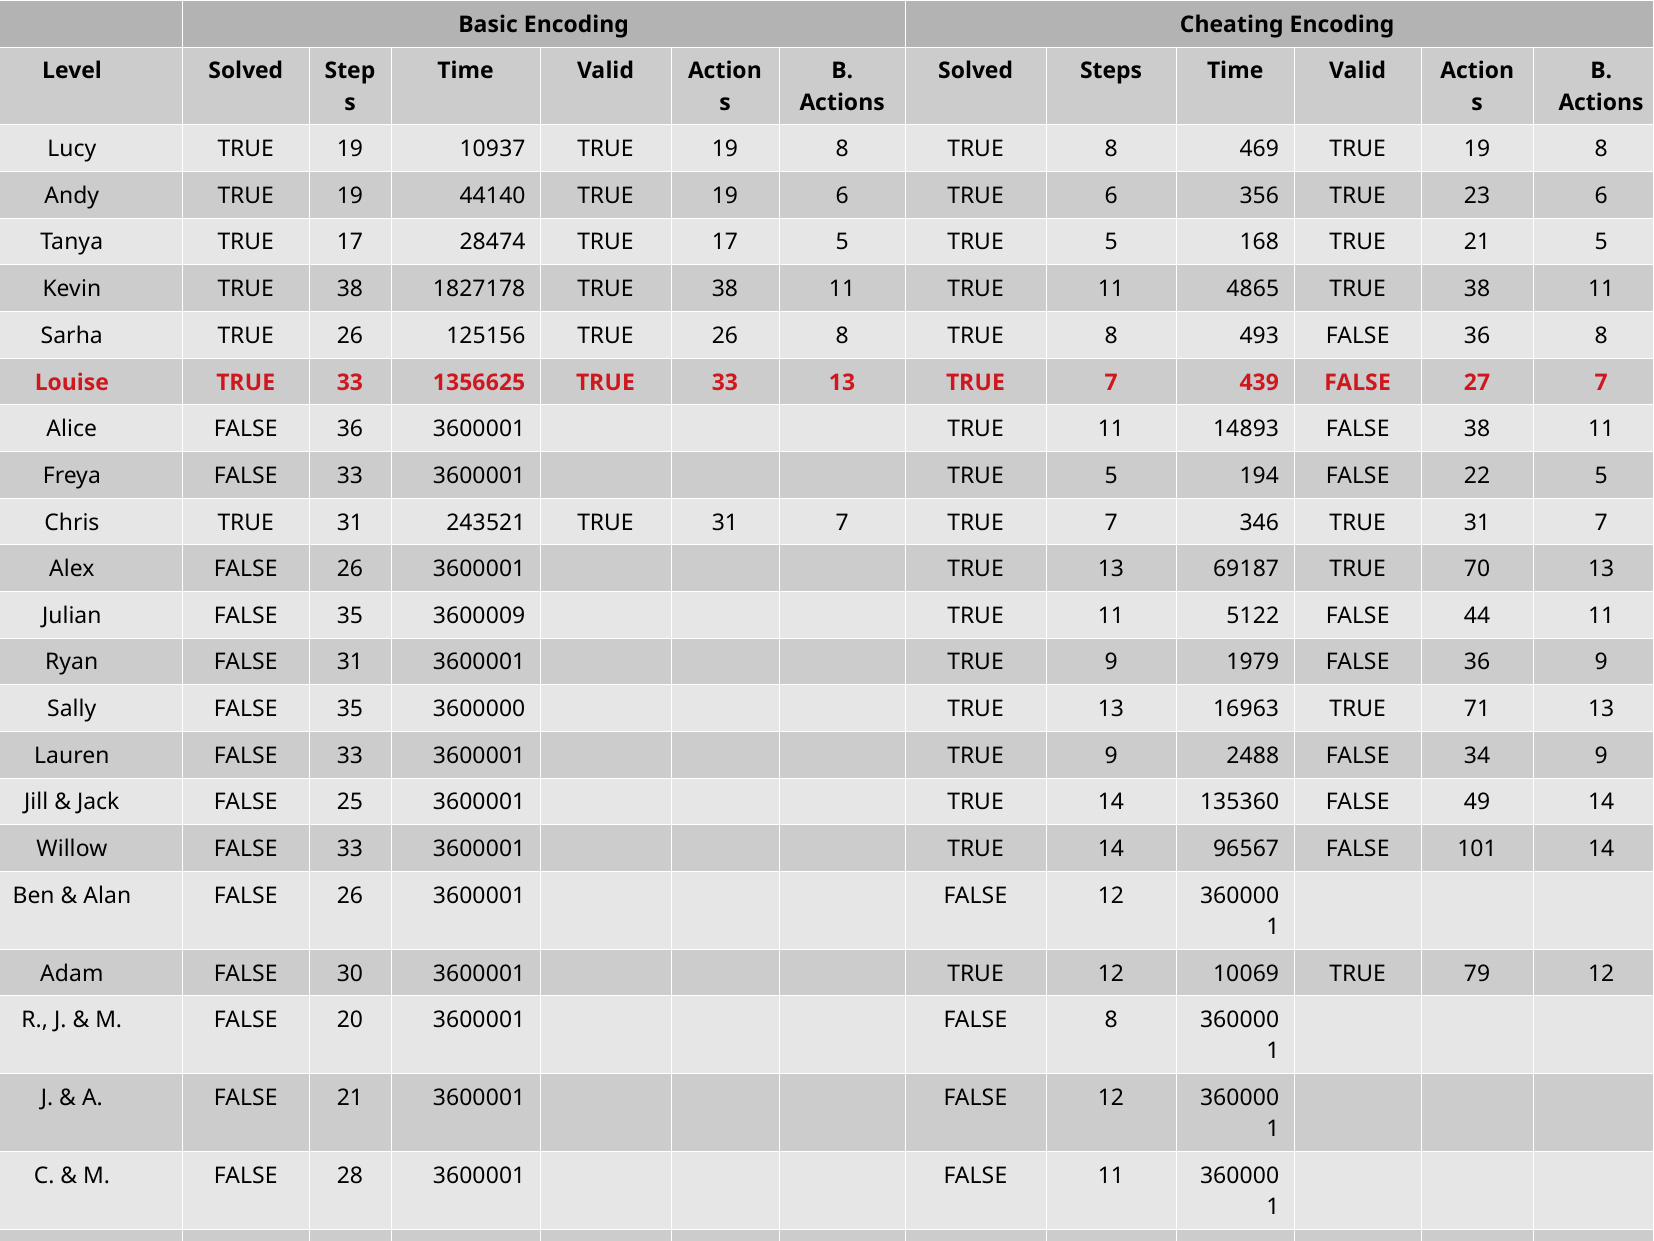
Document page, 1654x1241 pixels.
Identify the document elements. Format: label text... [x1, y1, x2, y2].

table_cell 26 [310, 545, 391, 591]
table_cell TRUE [906, 1230, 1046, 1241]
table_cell Sarha [0, 312, 182, 358]
table_cell 3600001 [392, 1074, 540, 1151]
table_cell 6 [780, 172, 905, 218]
table_cell [541, 1152, 671, 1229]
table_cell 9 [1047, 639, 1176, 684]
table_cell 69187 [1177, 545, 1294, 591]
table_cell TRUE [906, 639, 1046, 684]
table_cell 23 [1422, 172, 1533, 218]
table_cell FALSE [183, 1152, 309, 1229]
table_cell Freya [0, 452, 182, 498]
table_cell 28474 [392, 219, 540, 264]
table_cell 3600001 [1177, 996, 1294, 1073]
table_cell 12 [1534, 950, 1653, 995]
table_cell B. Actions [1534, 48, 1653, 124]
table_cell TRUE [183, 125, 309, 171]
table_cell 7 [1047, 1230, 1176, 1241]
table_cell 9 [1534, 732, 1653, 778]
table_cell 346 [1177, 499, 1294, 544]
table_cell 125156 [392, 312, 540, 358]
table_cell 101 [1422, 825, 1533, 871]
table_cell TRUE [906, 219, 1046, 264]
table_cell 14893 [1177, 405, 1294, 451]
table_cell Steps [1047, 48, 1176, 124]
table_cell 38 [672, 265, 779, 311]
table_cell TRUE [183, 265, 309, 311]
table_cell TRUE [906, 685, 1046, 731]
table_cell FALSE [1295, 825, 1421, 871]
table_cell 24 [1422, 1230, 1533, 1241]
table_cell TRUE [906, 545, 1046, 591]
table_cell 22 [1422, 452, 1533, 498]
table_cell [1534, 1074, 1653, 1151]
table_cell 31 [310, 499, 391, 544]
table_cell 36 [1422, 639, 1533, 684]
table_cell TRUE [541, 172, 671, 218]
table_cell 7 [1047, 499, 1176, 544]
table_cell FALSE [1295, 639, 1421, 684]
table_cell [672, 1152, 779, 1229]
table_cell 28 [310, 1152, 391, 1229]
table_cell [672, 779, 779, 824]
table_cell [780, 1074, 905, 1151]
table_cell TRUE [1295, 545, 1421, 591]
table_cell [541, 405, 671, 451]
table_cell 23 [310, 1230, 391, 1241]
table_cell 11 [1534, 592, 1653, 638]
table_cell Time [1177, 48, 1294, 124]
table_cell TRUE [541, 359, 671, 404]
table_cell TRUE [183, 219, 309, 264]
table_cell TRUE [1295, 499, 1421, 544]
table_cell 27 [1422, 359, 1533, 404]
table_cell 31 [310, 639, 391, 684]
table_cell 19 [310, 172, 391, 218]
table_cell 8 [780, 312, 905, 358]
table_cell 13 [1534, 685, 1653, 731]
table_cell [541, 685, 671, 731]
table_cell [672, 592, 779, 638]
table_cell 19 [1422, 125, 1533, 171]
table_cell [672, 732, 779, 778]
table_cell [1422, 1152, 1533, 1229]
table_cell [780, 825, 905, 871]
table_cell 3600001 [392, 732, 540, 778]
table_cell [780, 685, 905, 731]
table_cell Solved [183, 48, 309, 124]
table_cell TRUE [906, 312, 1046, 358]
table_cell 11 [1534, 405, 1653, 451]
table_cell 14 [1534, 779, 1653, 824]
table_cell [541, 732, 671, 778]
table_cell FALSE [183, 545, 309, 591]
table_cell FALSE [183, 639, 309, 684]
table_header [0, 1, 182, 47]
table_cell [1422, 1074, 1533, 1151]
table_cell 11 [1047, 1152, 1176, 1229]
table_cell 8 [1047, 125, 1176, 171]
table_cell [780, 1152, 905, 1229]
table_cell 194 [1177, 452, 1294, 498]
table_cell [780, 872, 905, 949]
table_cell 5 [1534, 452, 1653, 498]
table_cell 3600001 [392, 452, 540, 498]
table_cell FALSE [183, 825, 309, 871]
table_cell FALSE [1295, 359, 1421, 404]
table_cell [541, 592, 671, 638]
table_cell 3600000 [392, 685, 540, 731]
table_cell 26 [672, 312, 779, 358]
table_cell [780, 779, 905, 824]
table_cell 96567 [1177, 825, 1294, 871]
table_cell TRUE [541, 125, 671, 171]
table_cell 356 [1177, 172, 1294, 218]
table_cell [1534, 996, 1653, 1073]
table_cell Lauren [0, 732, 182, 778]
table_cell 3600001 [392, 779, 540, 824]
table_cell 93841 [392, 1230, 540, 1241]
table_cell TRUE [183, 359, 309, 404]
table_cell 8 [1534, 125, 1653, 171]
table_cell FALSE [906, 1074, 1046, 1151]
table_cell [780, 996, 905, 1073]
table_cell 243521 [392, 499, 540, 544]
table_cell 9 [1047, 732, 1176, 778]
table_cell 1356625 [392, 359, 540, 404]
table_cell [672, 545, 779, 591]
table_cell Willow [0, 825, 182, 871]
table_cell 33 [310, 359, 391, 404]
table_cell Adam [0, 950, 182, 995]
table_cell TRUE [906, 950, 1046, 995]
table_cell 4865 [1177, 265, 1294, 311]
table_cell 14 [1047, 779, 1176, 824]
table_cell TRUE [1295, 1230, 1421, 1241]
table_cell [541, 950, 671, 995]
table_cell 3600001 [392, 825, 540, 871]
table_cell J. & A. [0, 1074, 182, 1151]
table_cell 10937 [392, 125, 540, 171]
table_cell 796 [1177, 1230, 1294, 1241]
table_cell Time [392, 48, 540, 124]
table_cell Louise [0, 359, 182, 404]
table_cell 19 [672, 125, 779, 171]
table_cell [1534, 1152, 1653, 1229]
table_cell 439 [1177, 359, 1294, 404]
table_cell [780, 452, 905, 498]
table_cell 3600001 [392, 545, 540, 591]
table_cell TRUE [906, 732, 1046, 778]
table_cell Jill & Jack [0, 779, 182, 824]
table_cell 12 [1047, 950, 1176, 995]
table_cell FALSE [183, 779, 309, 824]
table_cell FALSE [183, 405, 309, 451]
table_cell FALSE [183, 592, 309, 638]
table_cell TRUE [1295, 685, 1421, 731]
table_cell TRUE [906, 359, 1046, 404]
table_cell 44 [1422, 592, 1533, 638]
table_cell [541, 825, 671, 871]
table_cell 3600001 [1177, 872, 1294, 949]
table_cell 469 [1177, 125, 1294, 171]
table_cell [1295, 1074, 1421, 1151]
table_cell FALSE [183, 452, 309, 498]
table_cell [672, 405, 779, 451]
table_cell 33 [310, 452, 391, 498]
table_cell TRUE [183, 172, 309, 218]
table_cell 8 [1534, 312, 1653, 358]
table_cell [780, 592, 905, 638]
table_cell 493 [1177, 312, 1294, 358]
table_cell 23 [672, 1230, 779, 1241]
table_cell [1422, 872, 1533, 949]
table_cell TRUE [541, 265, 671, 311]
table_cell 7 [780, 499, 905, 544]
table_cell 26 [310, 872, 391, 949]
table_cell 3600001 [392, 950, 540, 995]
table_cell 17 [310, 219, 391, 264]
table_cell [672, 639, 779, 684]
table_cell 5 [1047, 452, 1176, 498]
table_cell FALSE [906, 872, 1046, 949]
table_cell Steps [310, 48, 391, 124]
table_cell 7 [1534, 499, 1653, 544]
table_cell Kevin [0, 265, 182, 311]
table_cell David [0, 1230, 182, 1241]
table_cell 13 [1047, 685, 1176, 731]
table_cell FALSE [183, 996, 309, 1073]
table_cell FALSE [1295, 312, 1421, 358]
table_cell 16963 [1177, 685, 1294, 731]
table_cell TRUE [1295, 265, 1421, 311]
table_cell TRUE [183, 499, 309, 544]
table_cell [672, 685, 779, 731]
table_cell TRUE [906, 265, 1046, 311]
table_cell [1295, 996, 1421, 1073]
table_cell TRUE [906, 125, 1046, 171]
table_cell 7 [1534, 1230, 1653, 1241]
table_cell 44140 [392, 172, 540, 218]
table_cell 3600001 [1177, 1152, 1294, 1229]
table_cell B. Actions [780, 48, 905, 124]
table_cell [1422, 996, 1533, 1073]
table_cell [672, 825, 779, 871]
table_cell [780, 639, 905, 684]
table_cell 35 [310, 685, 391, 731]
table_cell 35 [310, 592, 391, 638]
table_cell 7 [1047, 359, 1176, 404]
table_cell 38 [1422, 405, 1533, 451]
table_cell 36 [310, 405, 391, 451]
table_cell 8 [780, 125, 905, 171]
table_cell 1979 [1177, 639, 1294, 684]
table_cell 34 [1422, 732, 1533, 778]
table_cell [780, 545, 905, 591]
table_cell [541, 452, 671, 498]
table_cell [1534, 872, 1653, 949]
table_cell 168 [1177, 219, 1294, 264]
table_cell TRUE [541, 219, 671, 264]
table_cell [780, 405, 905, 451]
table_cell 14 [1047, 825, 1176, 871]
table_cell 3600001 [392, 405, 540, 451]
table_cell TRUE [906, 592, 1046, 638]
table_cell FALSE [1295, 405, 1421, 451]
table_cell 8 [780, 1230, 905, 1241]
table_cell TRUE [1295, 950, 1421, 995]
table_cell 13 [1534, 545, 1653, 591]
table_cell Sally [0, 685, 182, 731]
table_cell 11 [1047, 265, 1176, 311]
table_cell 5 [1534, 219, 1653, 264]
table_cell [541, 1074, 671, 1151]
table_cell Ben & Alan [0, 872, 182, 949]
table_cell FALSE [183, 950, 309, 995]
table_cell TRUE [1295, 172, 1421, 218]
table_cell 11 [1047, 592, 1176, 638]
table_cell C. & M. [0, 1152, 182, 1229]
table_cell TRUE [906, 405, 1046, 451]
table_header Basic Encoding [183, 1, 905, 47]
table_cell TRUE [183, 1230, 309, 1241]
table_cell [541, 872, 671, 949]
table_cell Tanya [0, 219, 182, 264]
table_cell [780, 732, 905, 778]
table_cell R., J. & M. [0, 996, 182, 1073]
table_cell 3600001 [1177, 1074, 1294, 1151]
table_cell 79 [1422, 950, 1533, 995]
table_cell 2488 [1177, 732, 1294, 778]
table_cell TRUE [906, 452, 1046, 498]
table_cell 70 [1422, 545, 1533, 591]
table_cell 9 [1534, 639, 1653, 684]
table_cell 19 [310, 125, 391, 171]
table_cell 8 [1047, 996, 1176, 1073]
table_cell TRUE [1295, 219, 1421, 264]
table_cell 1827178 [392, 265, 540, 311]
table_cell 5122 [1177, 592, 1294, 638]
table_cell Actions [672, 48, 779, 124]
table_cell 21 [1422, 219, 1533, 264]
table_cell 3600001 [392, 1152, 540, 1229]
table_cell 3600001 [392, 996, 540, 1073]
table_cell 11 [1534, 265, 1653, 311]
table_cell TRUE [541, 499, 671, 544]
table_cell 5 [780, 219, 905, 264]
table_cell 19 [672, 172, 779, 218]
table_cell 12 [1047, 872, 1176, 949]
table_cell 26 [310, 312, 391, 358]
table_cell TRUE [906, 779, 1046, 824]
table_cell [1295, 1152, 1421, 1229]
table_cell Chris [0, 499, 182, 544]
table_cell 6 [1047, 172, 1176, 218]
table_cell Alex [0, 545, 182, 591]
table_cell 21 [310, 1074, 391, 1151]
table_cell 8 [1047, 312, 1176, 358]
table_cell [541, 779, 671, 824]
table_cell 31 [1422, 499, 1533, 544]
table_cell [672, 452, 779, 498]
table_cell [541, 639, 671, 684]
table_cell Lucy [0, 125, 182, 171]
table_cell Valid [1295, 48, 1421, 124]
table_cell [541, 996, 671, 1073]
table_cell TRUE [1295, 125, 1421, 171]
table_cell FALSE [183, 1074, 309, 1151]
table_cell [672, 950, 779, 995]
table_cell 11 [1047, 405, 1176, 451]
table_cell FALSE [906, 1152, 1046, 1229]
table_cell 17 [672, 219, 779, 264]
table_cell 38 [310, 265, 391, 311]
table_cell Solved [906, 48, 1046, 124]
table_cell 135360 [1177, 779, 1294, 824]
table_cell TRUE [906, 499, 1046, 544]
table_cell 36 [1422, 312, 1533, 358]
table_cell 13 [1047, 545, 1176, 591]
table_cell FALSE [183, 685, 309, 731]
table_cell Actions [1422, 48, 1533, 124]
table_cell TRUE [541, 1230, 671, 1241]
table_cell 30 [310, 950, 391, 995]
table_cell 6 [1534, 172, 1653, 218]
table_cell 31 [672, 499, 779, 544]
table_cell 7 [1534, 359, 1653, 404]
table_cell TRUE [183, 312, 309, 358]
table_cell [672, 1074, 779, 1151]
table_cell 14 [1534, 825, 1653, 871]
table_cell 20 [310, 996, 391, 1073]
table_cell FALSE [183, 872, 309, 949]
table_cell FALSE [1295, 779, 1421, 824]
table_cell 38 [1422, 265, 1533, 311]
table_cell Julian [0, 592, 182, 638]
table_cell 33 [310, 825, 391, 871]
table_cell 5 [1047, 219, 1176, 264]
table_cell Valid [541, 48, 671, 124]
table_cell 3600009 [392, 592, 540, 638]
table_cell 12 [1047, 1074, 1176, 1151]
table_cell FALSE [1295, 592, 1421, 638]
table_cell 13 [780, 359, 905, 404]
table_cell [1295, 872, 1421, 949]
table_cell 25 [310, 779, 391, 824]
table_cell [672, 872, 779, 949]
table_cell [780, 950, 905, 995]
table_header Cheating Encoding [906, 1, 1653, 47]
table_cell 33 [310, 732, 391, 778]
table_cell 71 [1422, 685, 1533, 731]
table_cell 3600001 [392, 639, 540, 684]
table_cell 49 [1422, 779, 1533, 824]
table_cell 33 [672, 359, 779, 404]
table_cell TRUE [541, 312, 671, 358]
table_cell FALSE [906, 996, 1046, 1073]
table_cell FALSE [1295, 452, 1421, 498]
table_cell [672, 996, 779, 1073]
table_cell FALSE [183, 732, 309, 778]
table_cell Andy [0, 172, 182, 218]
table_cell Level [0, 48, 182, 124]
table_cell FALSE [1295, 732, 1421, 778]
table_cell TRUE [906, 172, 1046, 218]
table_cell 3600001 [392, 872, 540, 949]
table_cell TRUE [906, 825, 1046, 871]
table_cell Alice [0, 405, 182, 451]
table_cell [541, 545, 671, 591]
table_cell 11 [780, 265, 905, 311]
table_cell Ryan [0, 639, 182, 684]
table_cell 10069 [1177, 950, 1294, 995]
